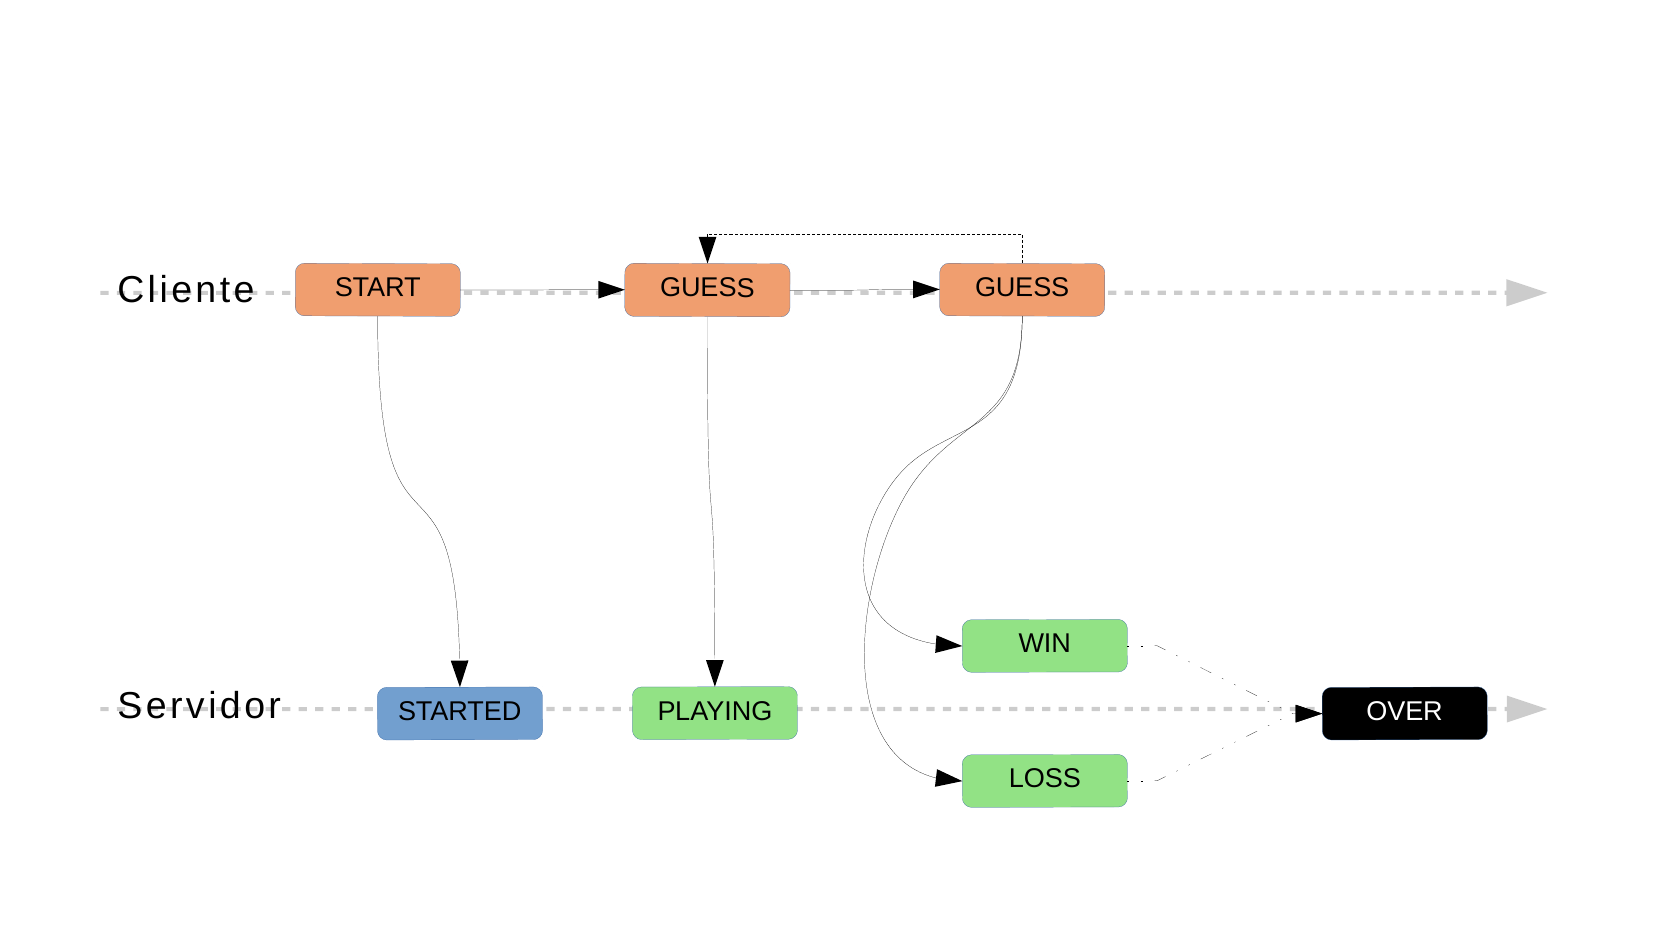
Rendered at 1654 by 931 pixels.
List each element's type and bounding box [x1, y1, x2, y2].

chart [0, 0, 1654, 931]
